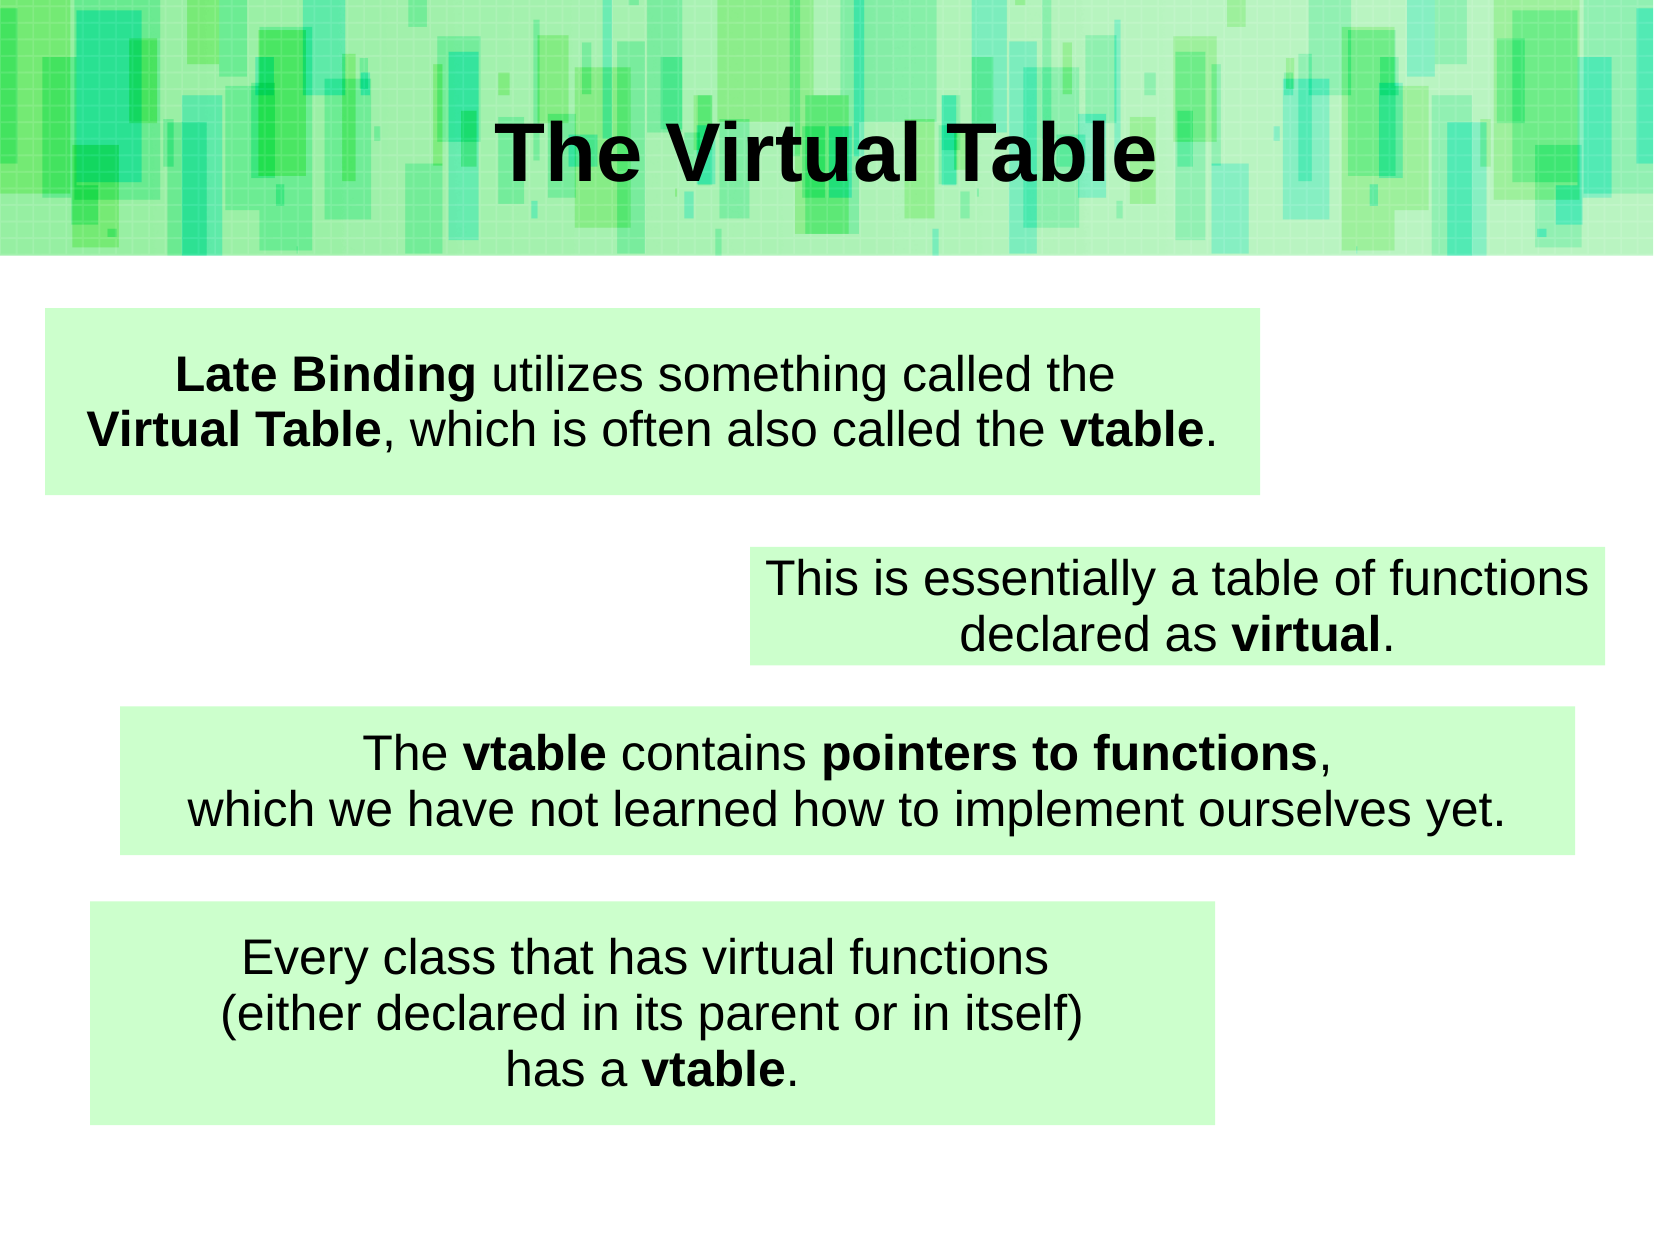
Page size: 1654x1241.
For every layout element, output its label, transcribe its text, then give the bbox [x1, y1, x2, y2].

text_box Late Binding utilizes something called the Virtual Table, which is often also called the vtable. [45, 308, 1261, 496]
title The Virtual Table [82, 49, 1571, 257]
text_box This is essentially a table of functions declared as virtual. [750, 546, 1606, 666]
text_box Every class that has virtual functions (either declared in its parent or in itself) has a vtable. [90, 901, 1216, 1126]
text_box The vtable contains pointers to functions, which we have not learned how to implement ourselves yet. [120, 706, 1576, 856]
picture [0, 0, 1654, 1241]
